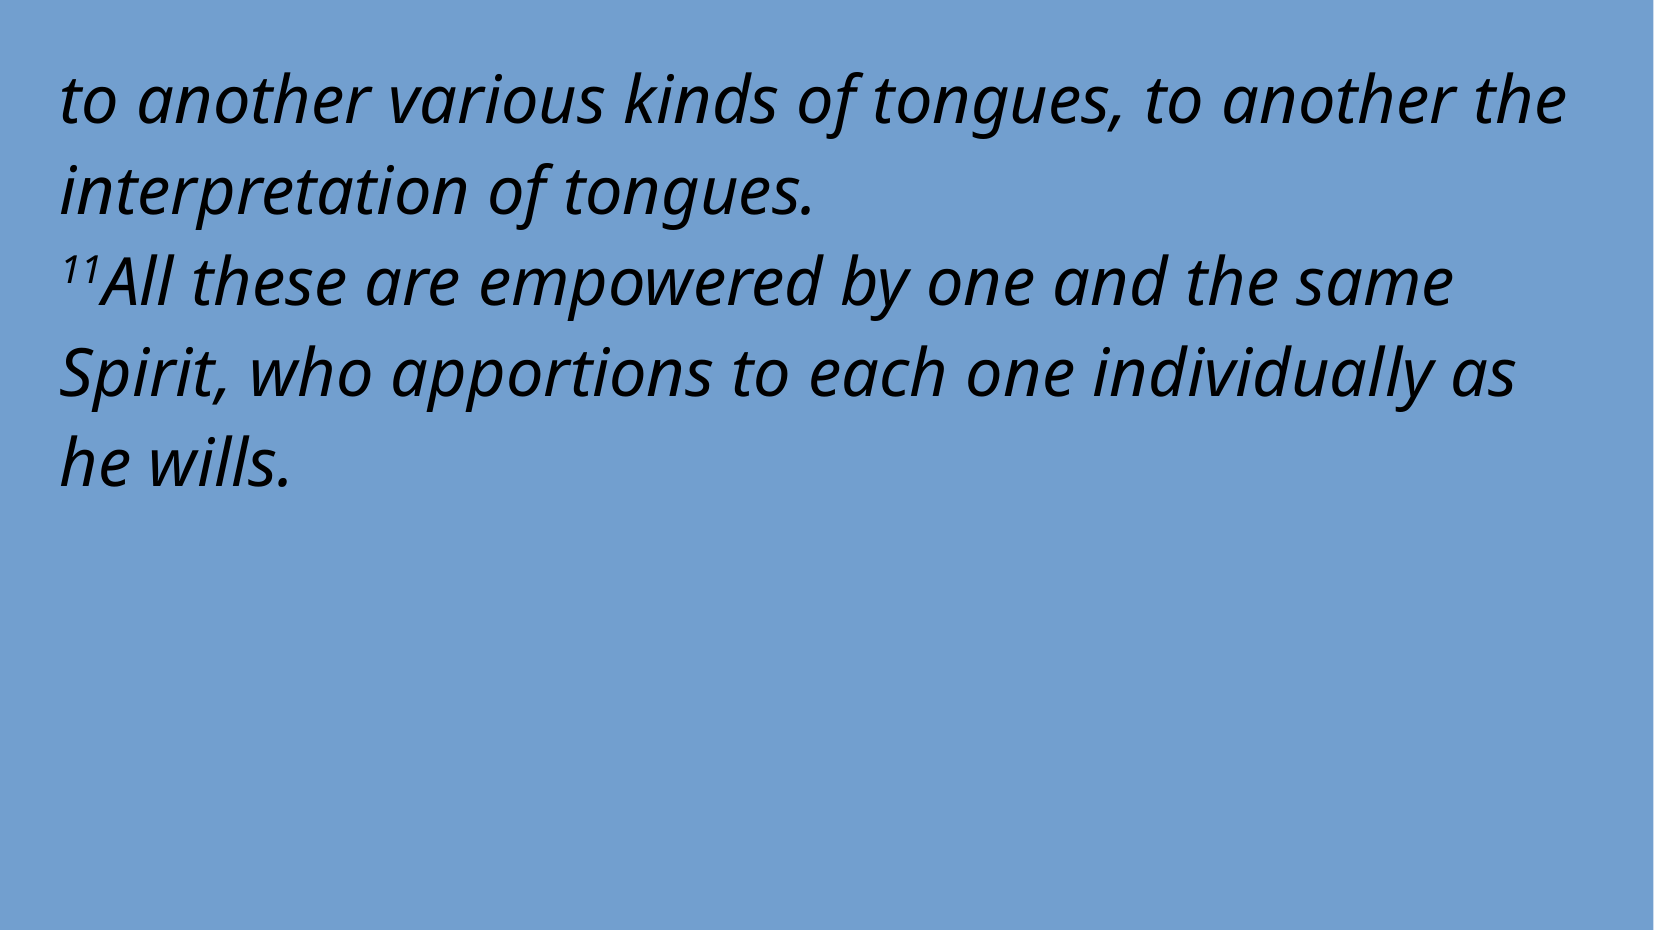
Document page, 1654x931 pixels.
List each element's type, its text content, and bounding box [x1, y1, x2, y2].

text_box to another various kinds of tongues, to another the interpretation of tongues. 11All these are empowered by one and the same Spirit, who apportions to each one individually as he wills. [45, 45, 1606, 504]
